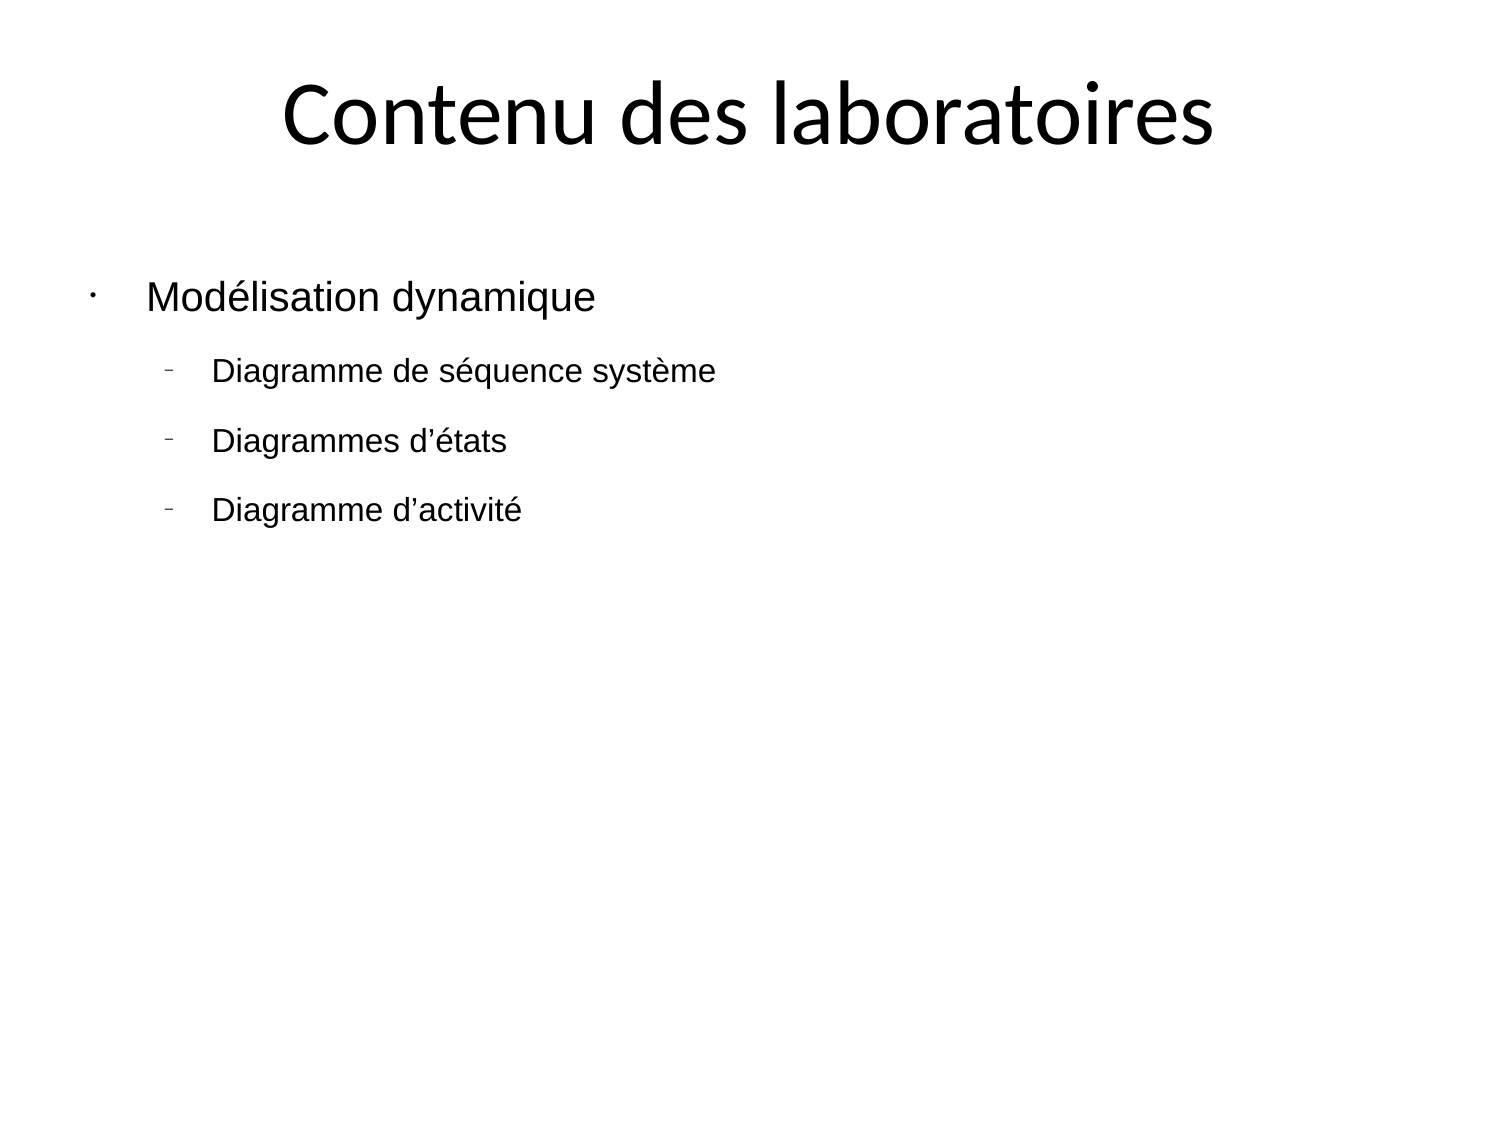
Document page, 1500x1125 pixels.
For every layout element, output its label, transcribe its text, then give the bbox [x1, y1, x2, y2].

title Contenu des laboratoires [75, 45, 1425, 233]
list Modélisation dynamique Diagramme de séquence système Diagrammes d’états Diagramme d’activité [75, 262, 1425, 1005]
